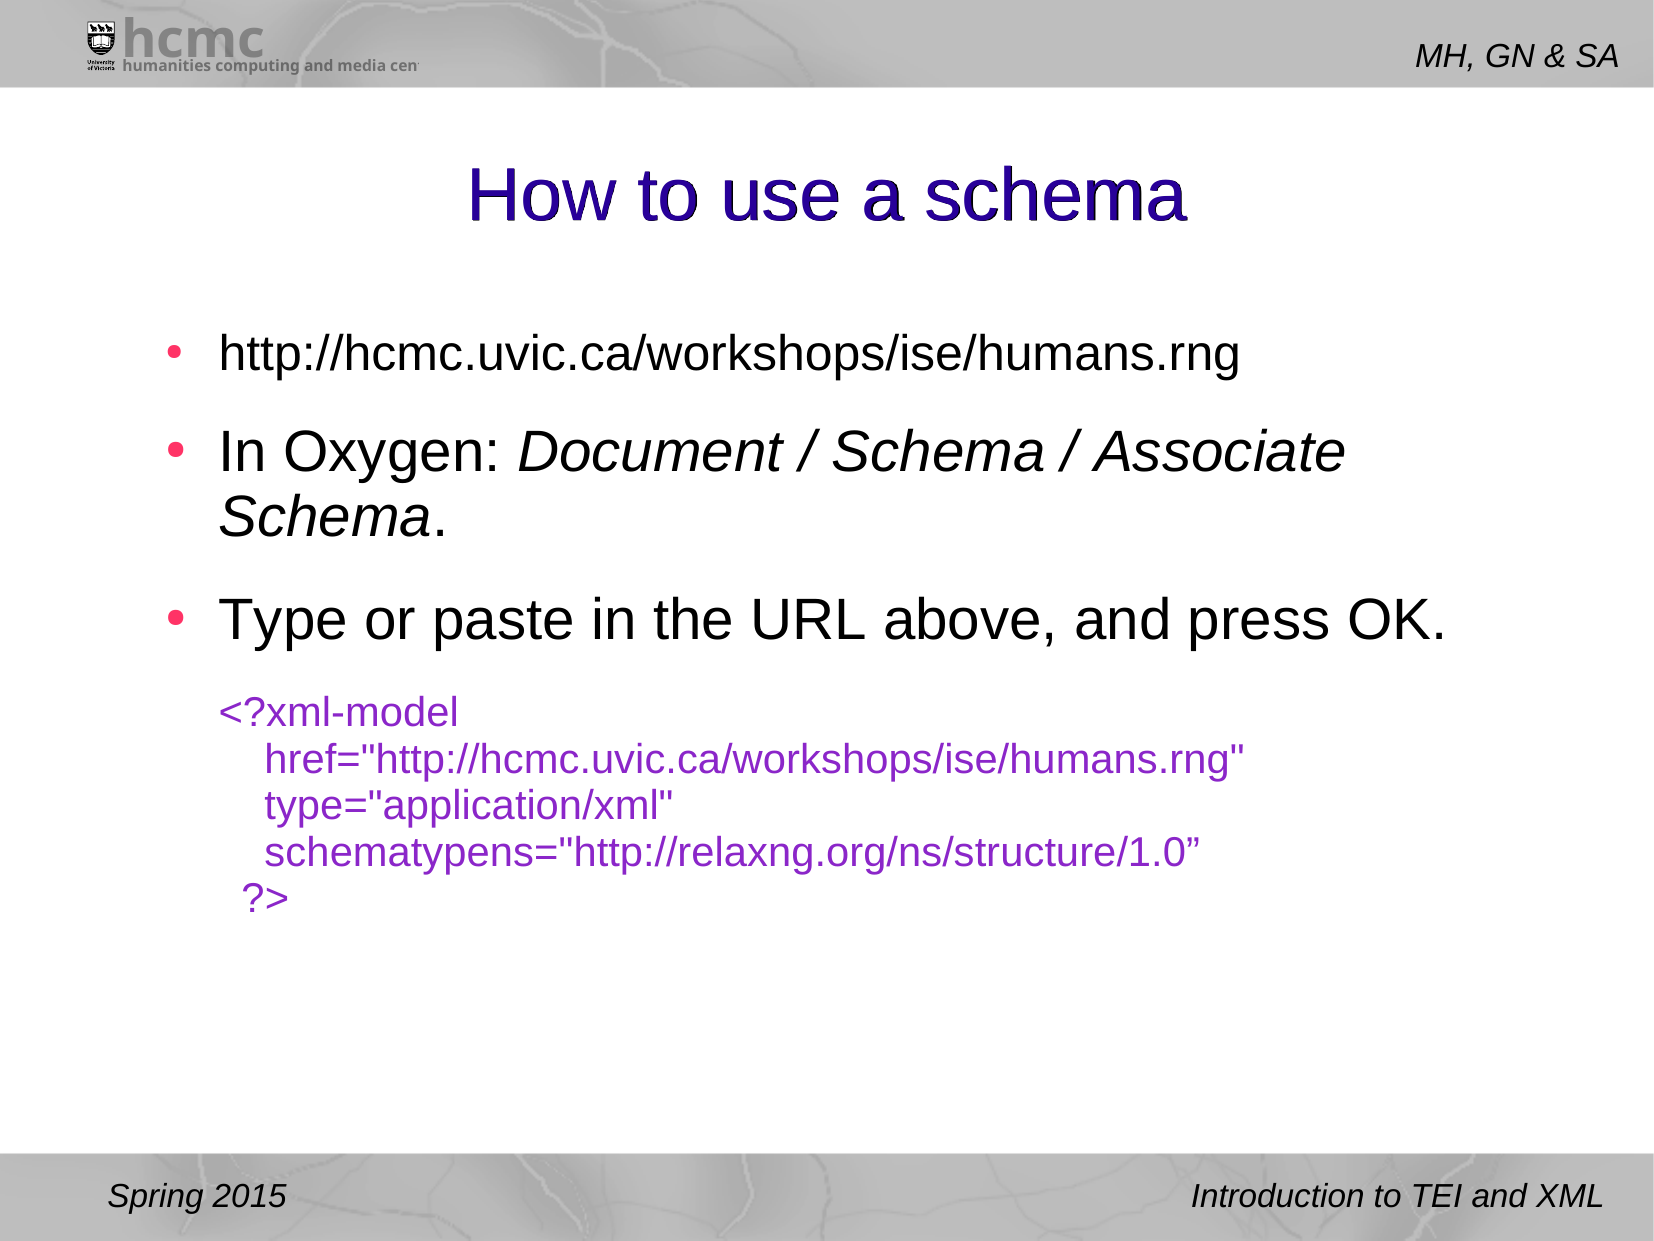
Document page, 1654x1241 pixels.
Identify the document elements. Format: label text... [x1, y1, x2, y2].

picture [0, 0, 1654, 1241]
list http://hcmc.uvic.ca/workshops/ise/humans.rng In Oxygen: Document / Schema / Associate Schema. Type or paste in the URL above, and press OK. <?xml-model href="http://hcmc.uvic.ca/workshops/ise/humans.rng" type="application/xml" schematypens="http://relaxng.org/ns/structure/1.0” ?> [147, 325, 1506, 1045]
title How to use a schema [118, 90, 1536, 298]
